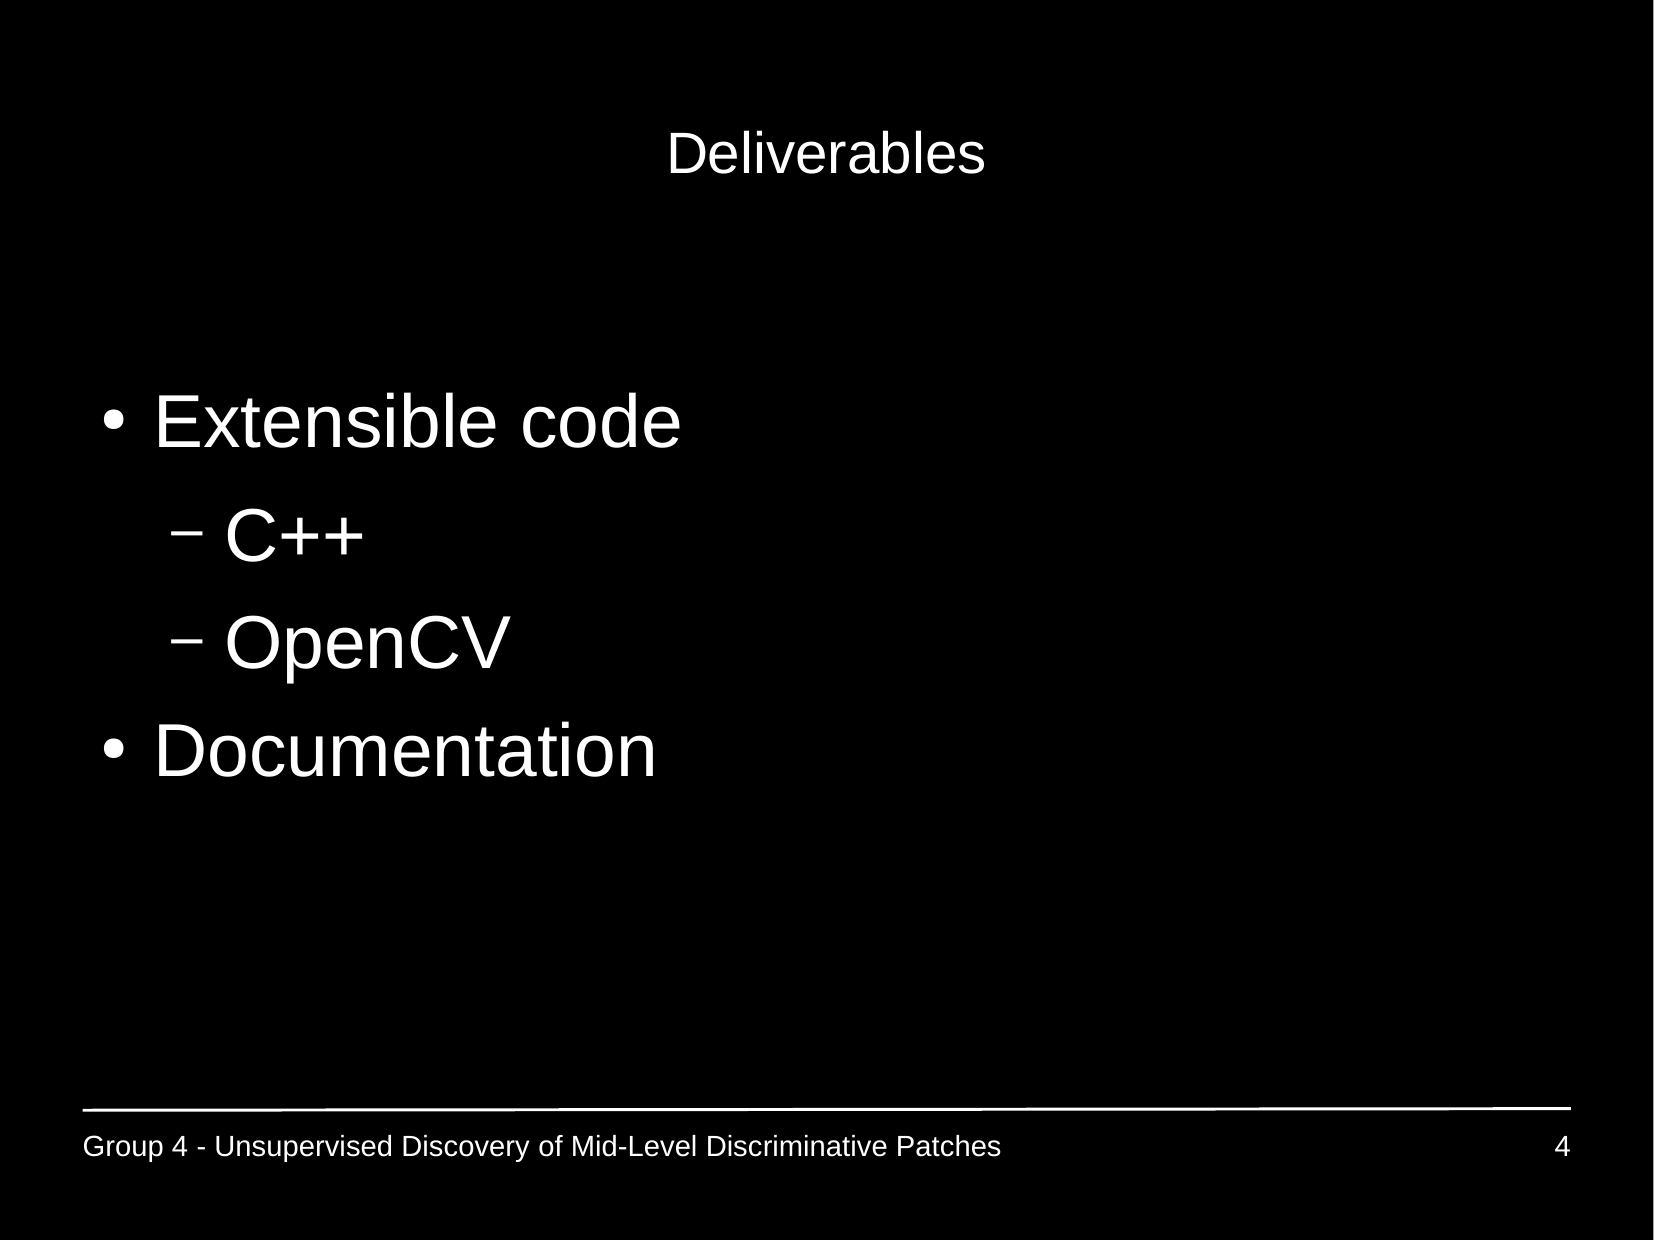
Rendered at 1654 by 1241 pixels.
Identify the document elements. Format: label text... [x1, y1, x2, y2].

list Extensible code C++ OpenCV Documentation [82, 290, 1571, 1109]
title Deliverables [82, 49, 1571, 257]
